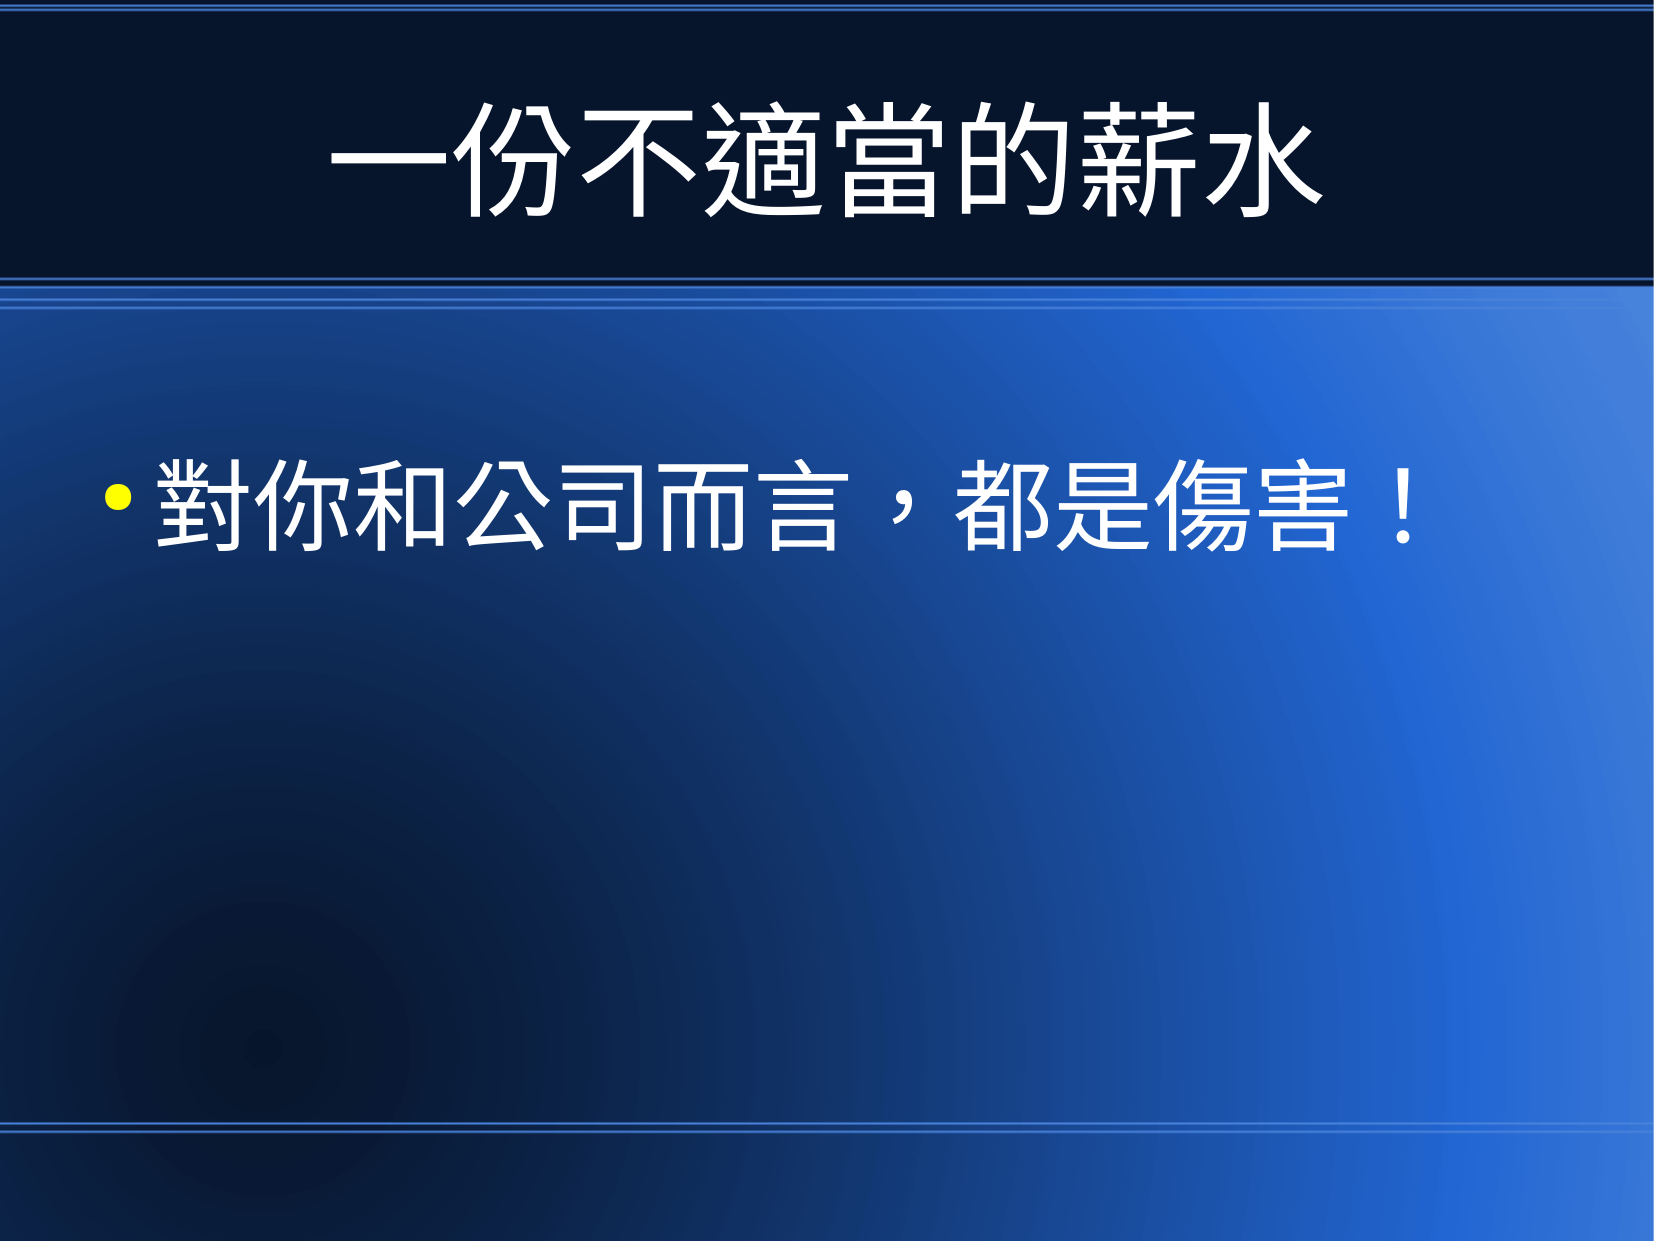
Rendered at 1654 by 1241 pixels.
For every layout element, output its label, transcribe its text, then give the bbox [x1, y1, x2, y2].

title 一份不適當的薪水 [82, 49, 1571, 257]
picture [0, 0, 1654, 1241]
list 對你和公司而言，都是傷害！ [82, 355, 1571, 1241]
